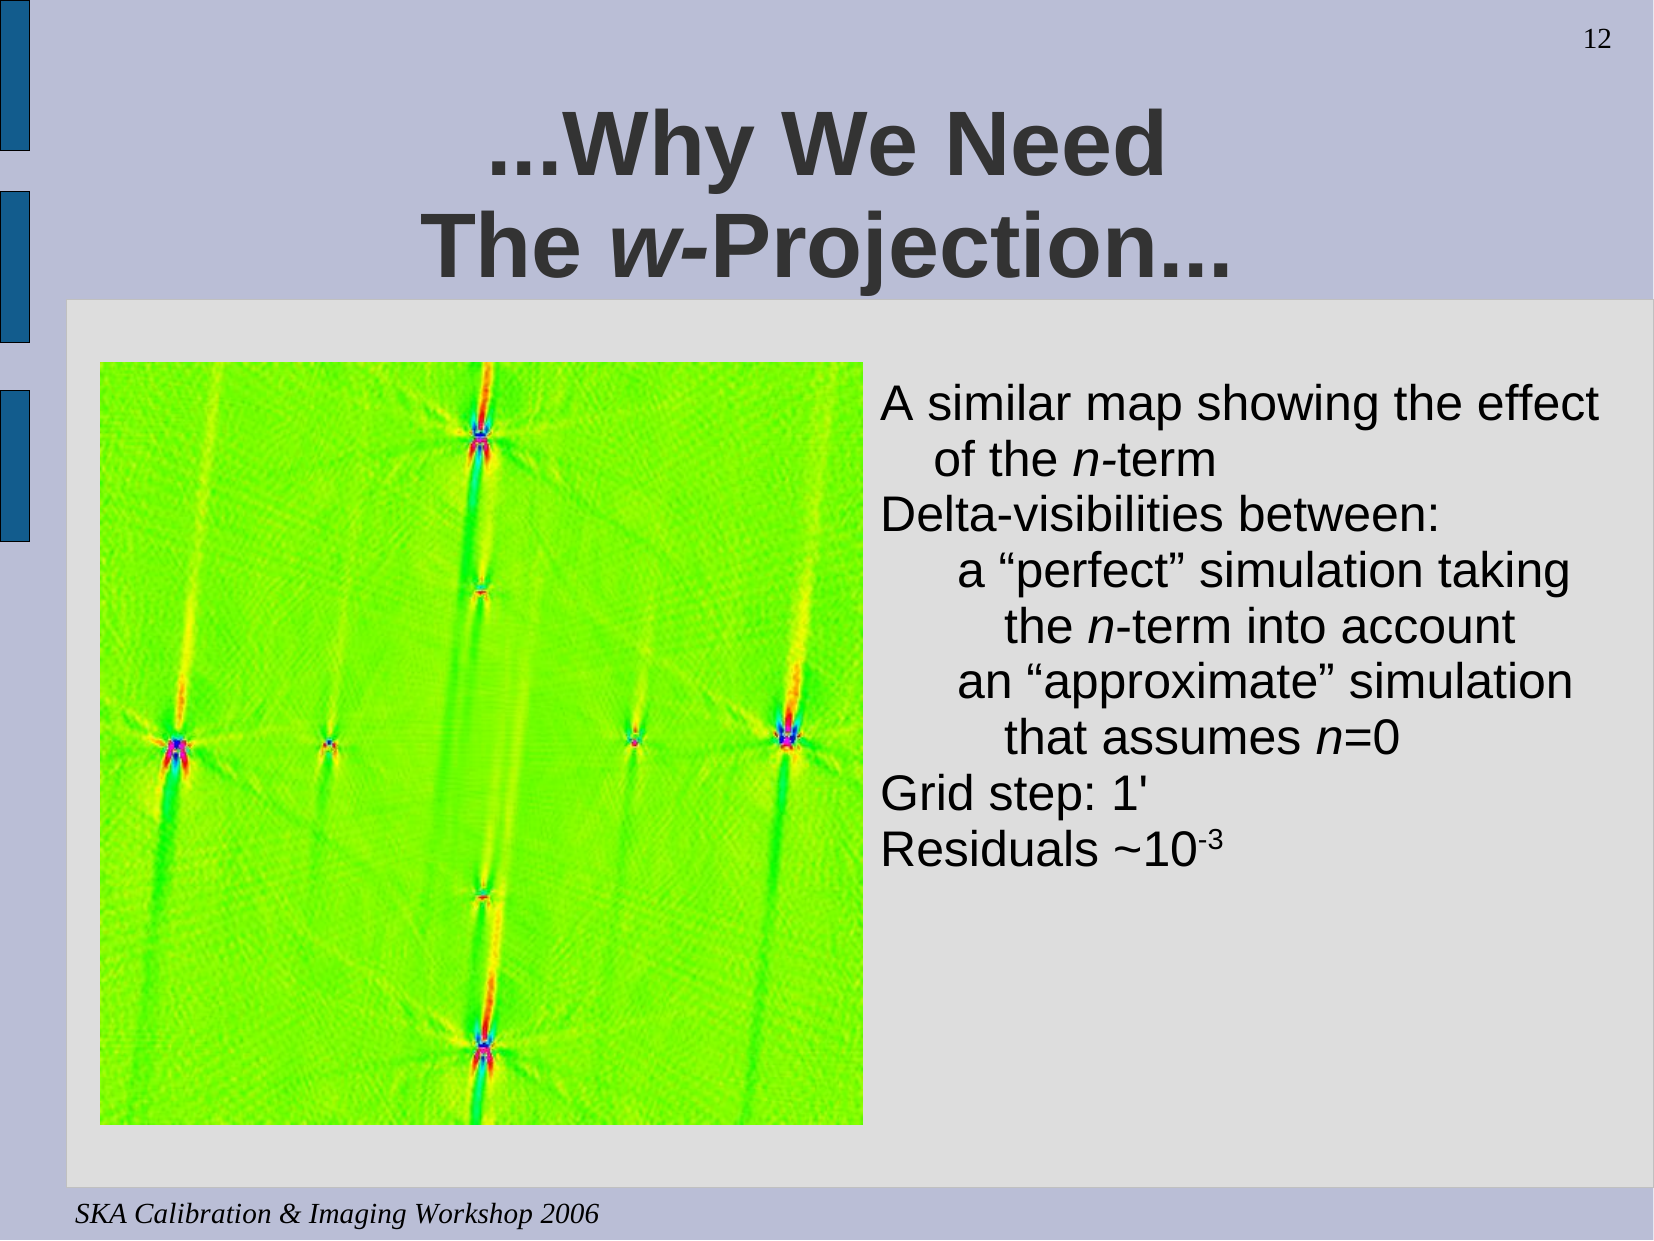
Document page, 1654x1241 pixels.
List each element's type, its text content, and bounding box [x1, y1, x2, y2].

title ...Why We Need The w-Projection... [121, 87, 1534, 302]
list A similar map showing the effect of the n-term Delta-visibilities between: a “perfect” simulation taking the n-term into account an “approximate” simulation that assumes n=0 Grid step: 1' Residuals ~10-3 [862, 375, 1613, 1127]
picture [100, 362, 863, 1126]
